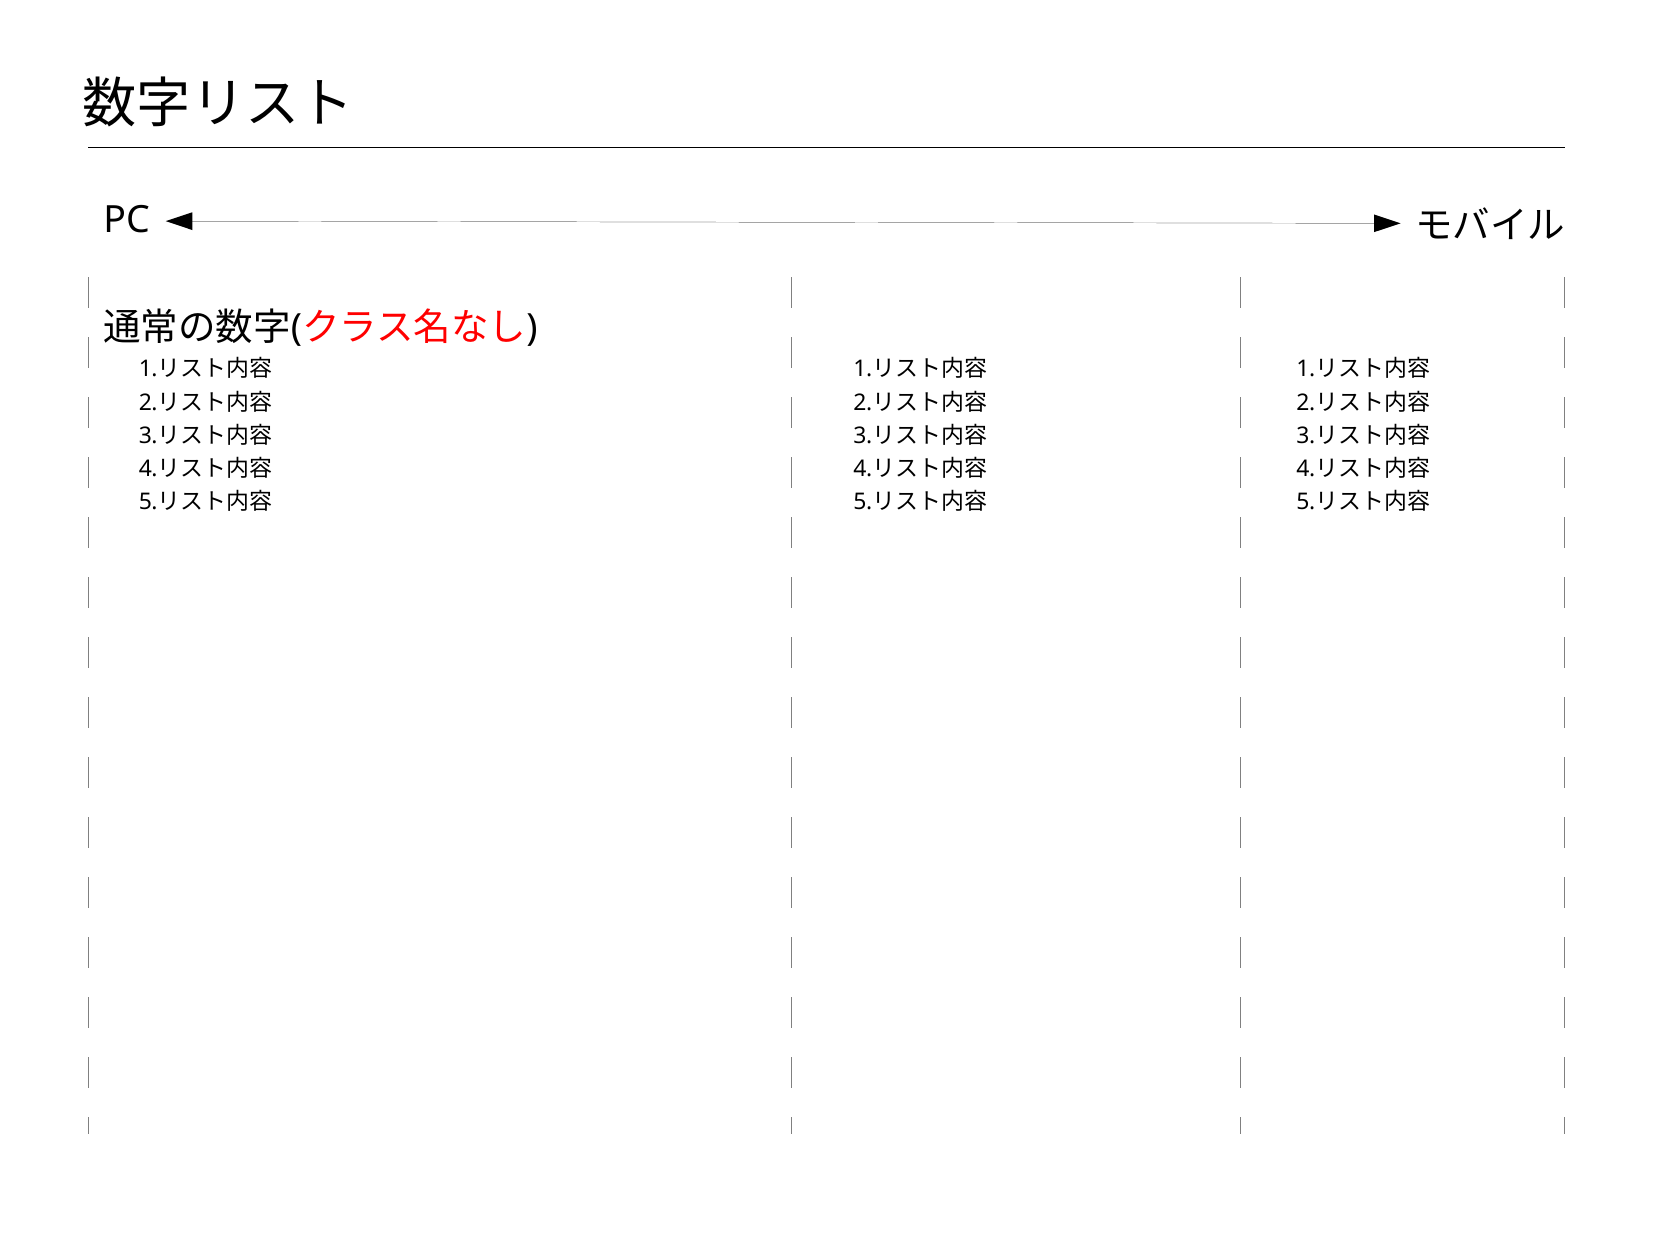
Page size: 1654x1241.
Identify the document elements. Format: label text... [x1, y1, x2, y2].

text_box 通常の数字(クラス名なし) [88, 289, 564, 361]
text_box リスト内容 リスト内容 リスト内容 リスト内容 リスト内容 [838, 342, 1006, 530]
text_box リスト内容 リスト内容 リスト内容 リスト内容 リスト内容 [124, 361, 291, 530]
text_box リスト内容 リスト内容 リスト内容 リスト内容 リスト内容 [1281, 342, 1449, 530]
title 数字リスト [82, 49, 1571, 148]
text_box モバイル [1400, 187, 1581, 259]
text_box PC [88, 185, 166, 257]
